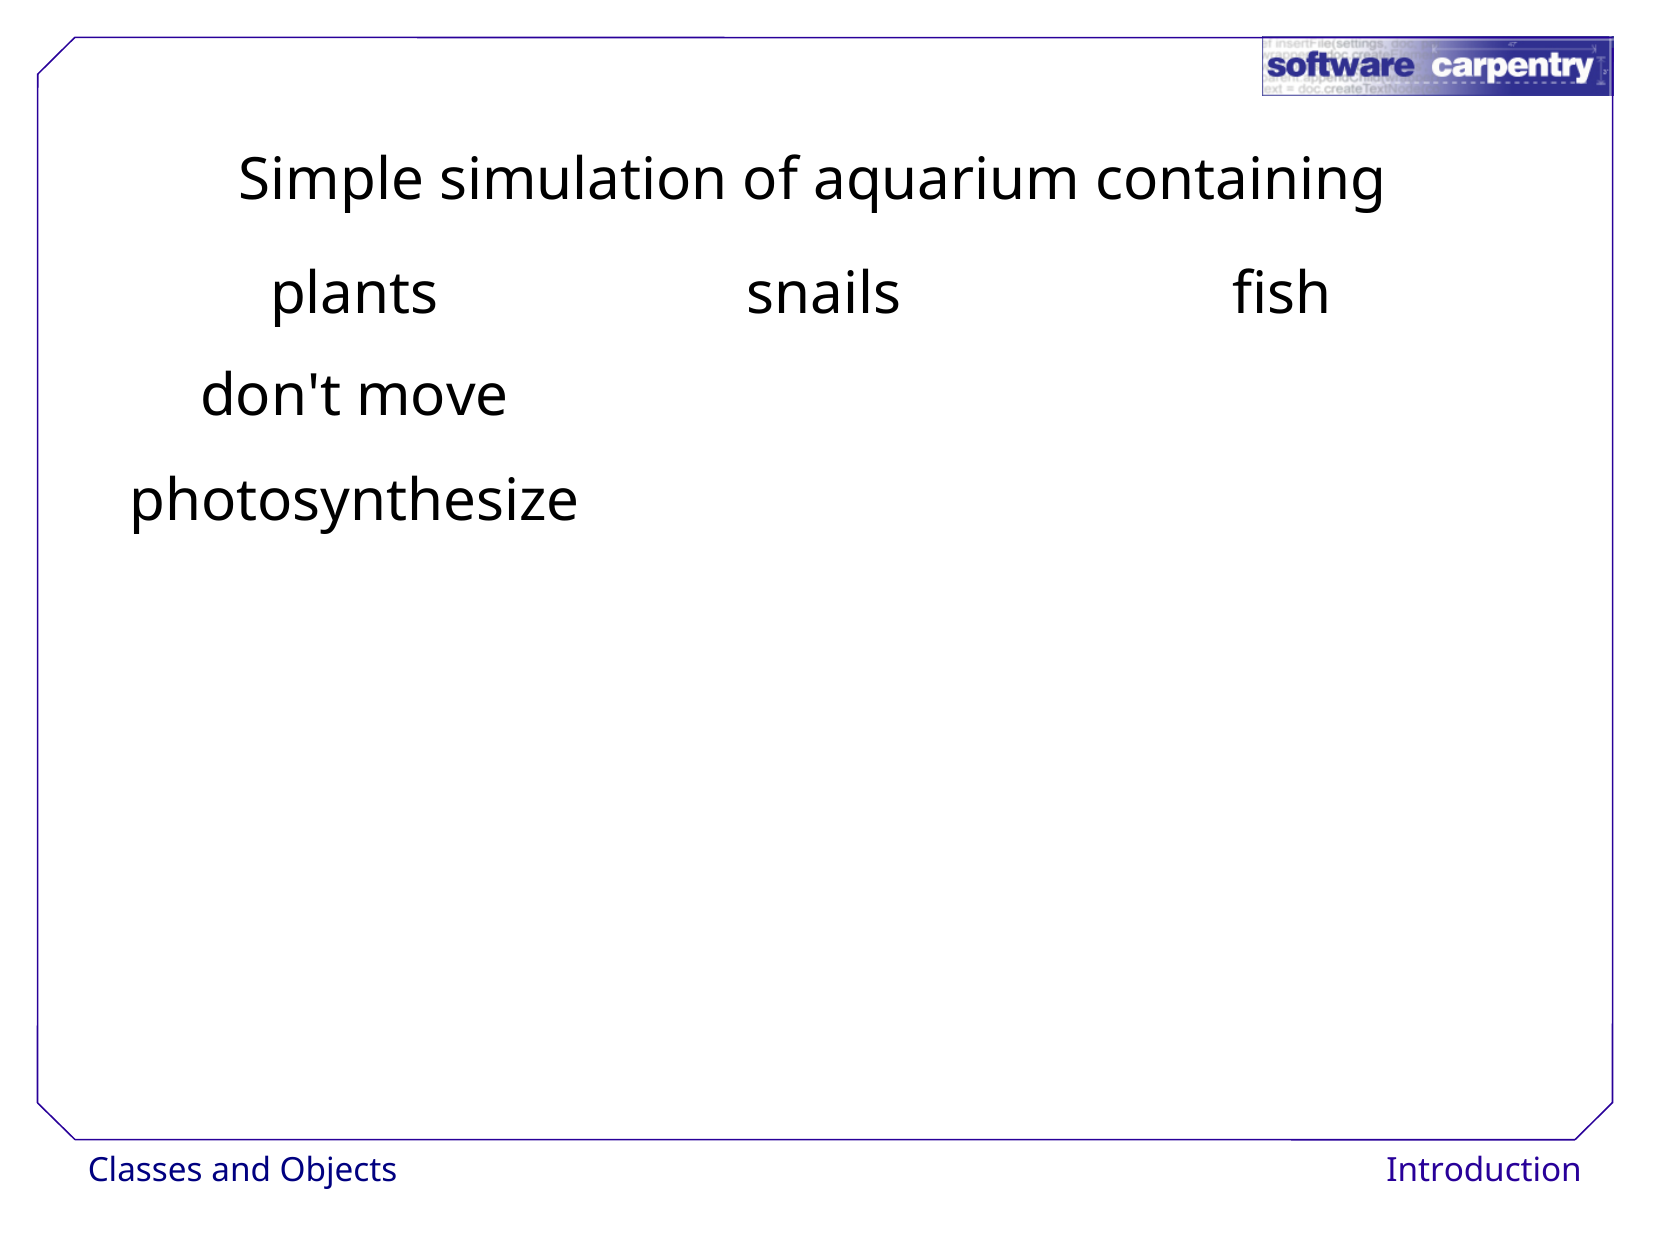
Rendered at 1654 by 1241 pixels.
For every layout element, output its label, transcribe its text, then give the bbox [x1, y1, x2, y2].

table_cell [1047, 461, 1517, 575]
table_cell [1047, 355, 1517, 461]
table_cell [600, 461, 1047, 575]
table_cell [600, 355, 1047, 461]
table_cell don't move [109, 355, 600, 461]
table_cell plants [109, 254, 600, 355]
table_header Simple simulation of aquarium containing [109, 140, 1517, 254]
picture [1262, 36, 1614, 96]
table_cell photosynthesize [109, 461, 600, 575]
table_cell snails [600, 254, 1047, 355]
table_cell fish [1047, 254, 1517, 355]
